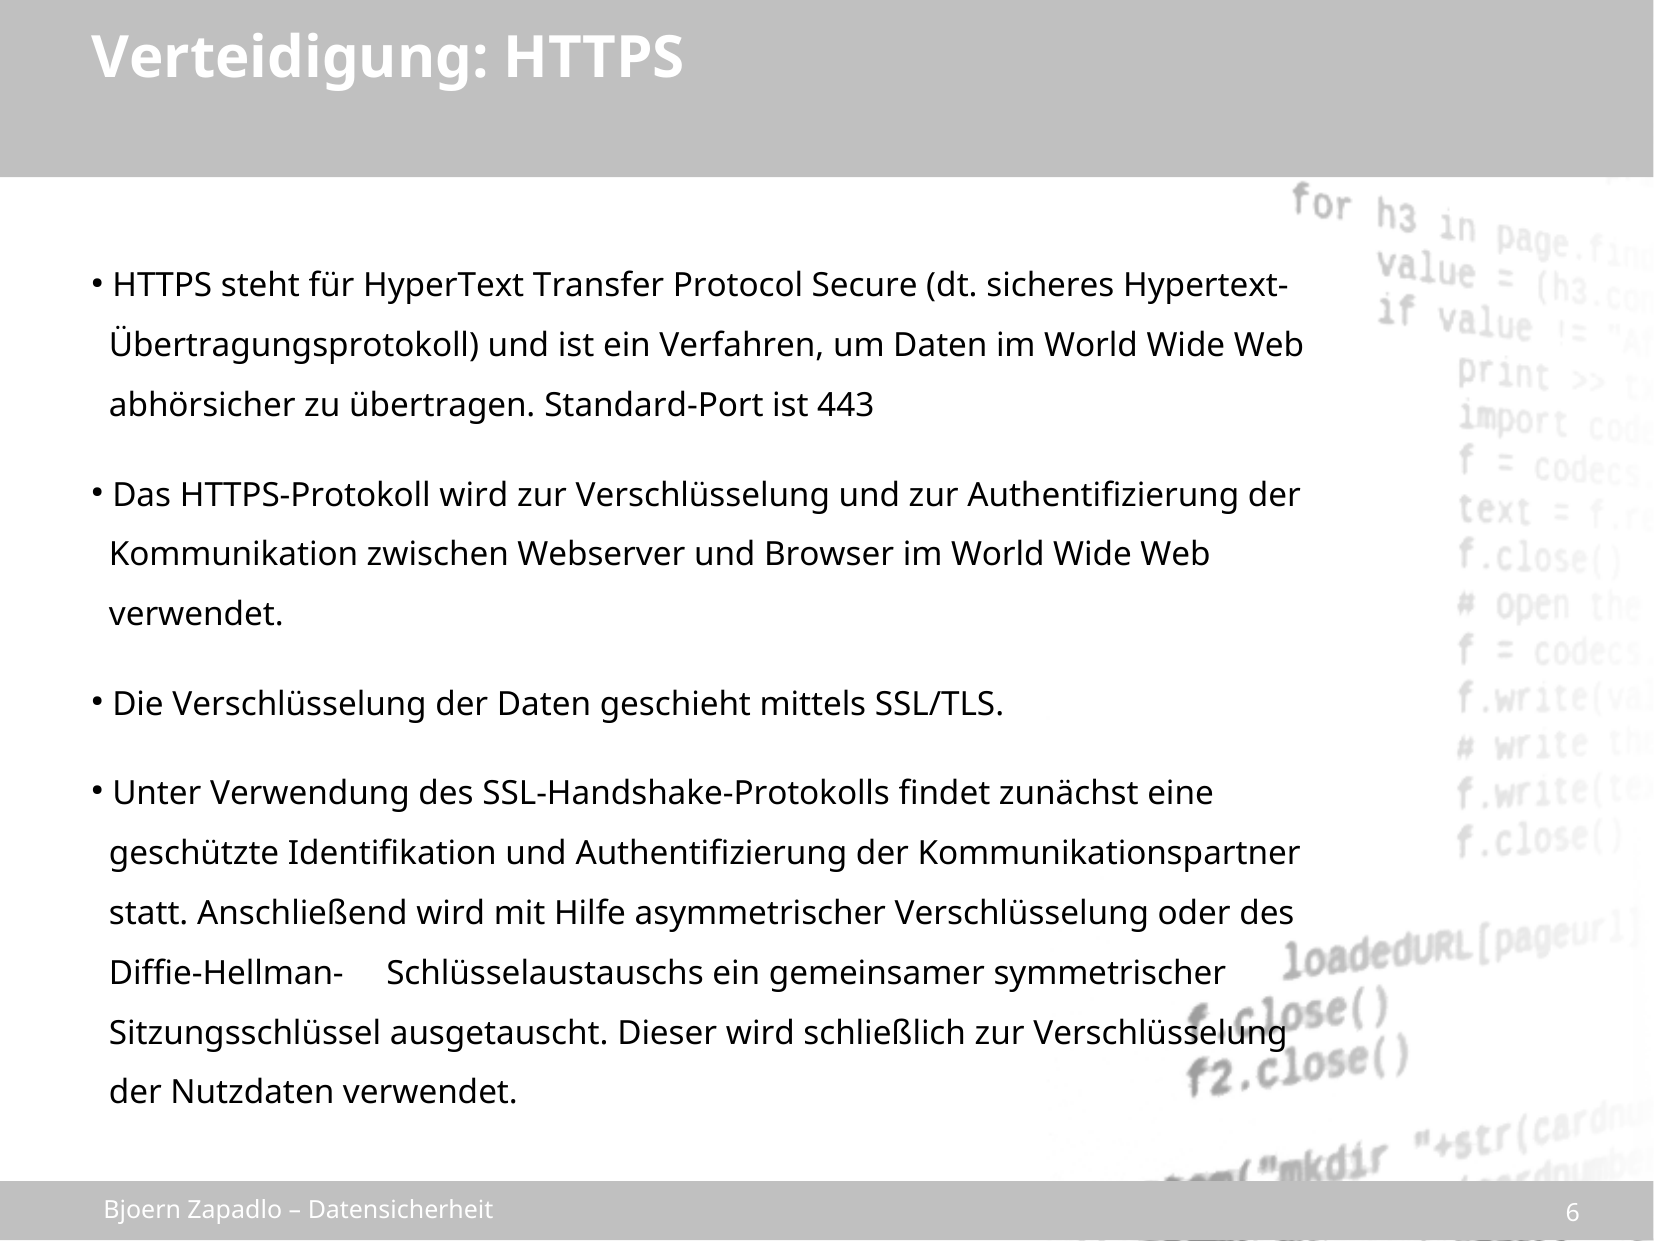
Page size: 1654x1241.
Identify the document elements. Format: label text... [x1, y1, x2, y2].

picture [0, 178, 1654, 1181]
text_box HTTPS steht für HyperText Transfer Protocol Secure (dt. sicheres Hypertext- Übertragungsprotokoll) und ist ein Verfahren, um Daten im World Wide Web abhörsicher zu übertragen. Standard-Port ist 443 Das HTTPS-Protokoll wird zur Verschlüsselung und zur Authentifizierung der Kommunikation zwischen Webserver und Browser im World Wide Web verwendet. Die Verschlüsselung der Daten geschieht mittels SSL/TLS. Unter Verwendung des SSL-Handshake-Protokolls findet zunächst eine geschützte Identifikation und Authentifizierung der Kommunikationspartner statt. Anschließend wird mit Hilfe asymmetrischer Verschlüsselung oder des Diffie-Hellman- Schlüsselaustauschs ein gemeinsamer symmetrischer Sitzungsschlüssel ausgetauscht. Dieser wird schließlich zur Verschlüsselung der Nutzdaten verwendet. [76, 236, 1432, 1119]
text_box Verteidigung: HTTPS [76, 17, 1444, 98]
